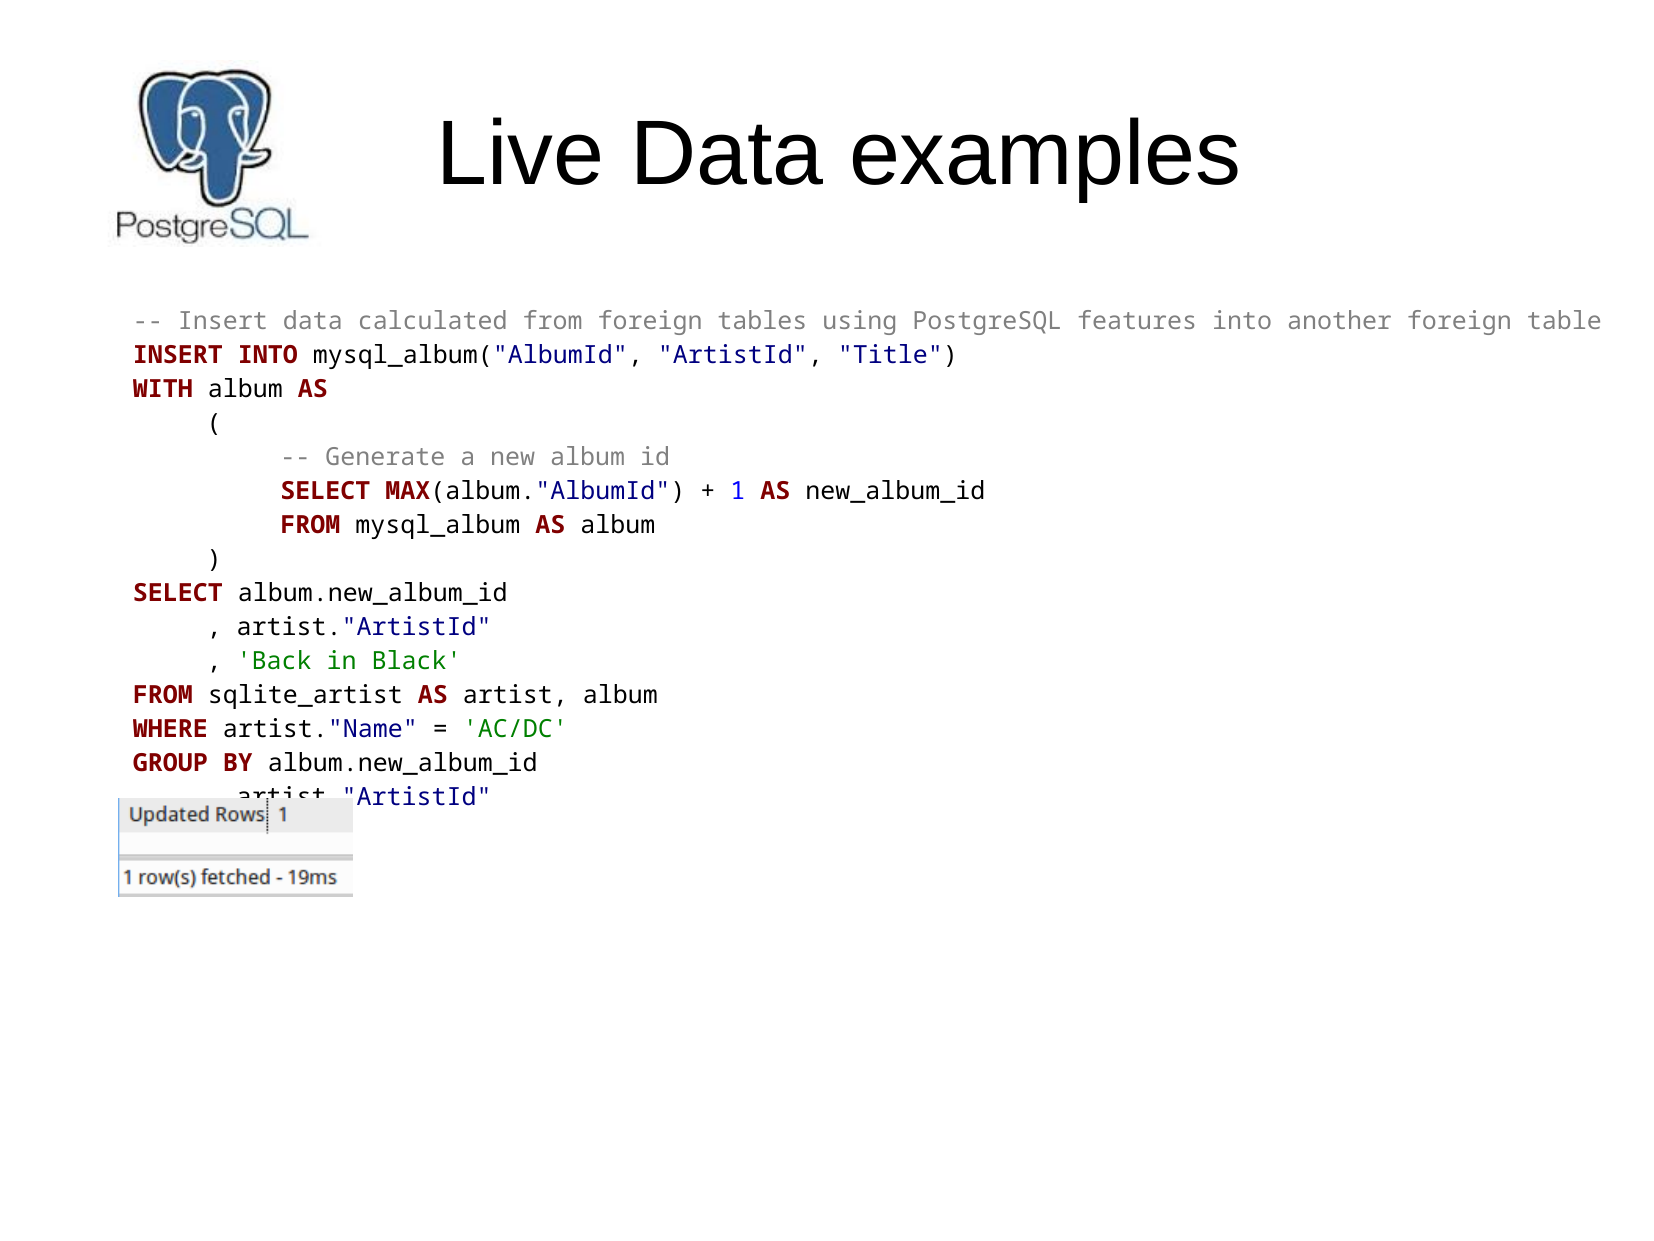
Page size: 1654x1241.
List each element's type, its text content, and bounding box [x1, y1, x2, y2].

picture [118, 798, 353, 897]
title Live Data examples [82, 49, 1571, 257]
picture [58, 60, 356, 247]
text_box -- Insert data calculated from foreign tables using PostgreSQL features into another foreign table INSERT INTO mysql_album("AlbumId", "ArtistId", "Title") WITH album AS ( -- Generate a new album id SELECT MAX(album."AlbumId") + 1 AS new_album_id FROM mysql_album AS album ) SELECT album.new_album_id , artist."ArtistId" , 'Back in Black' FROM sqlite_artist AS artist, album WHERE artist."Name" = 'AC/DC' GROUP BY album.new_album_id , artist."ArtistId" ; [118, 295, 1630, 809]
list [82, 290, 1538, 1010]
